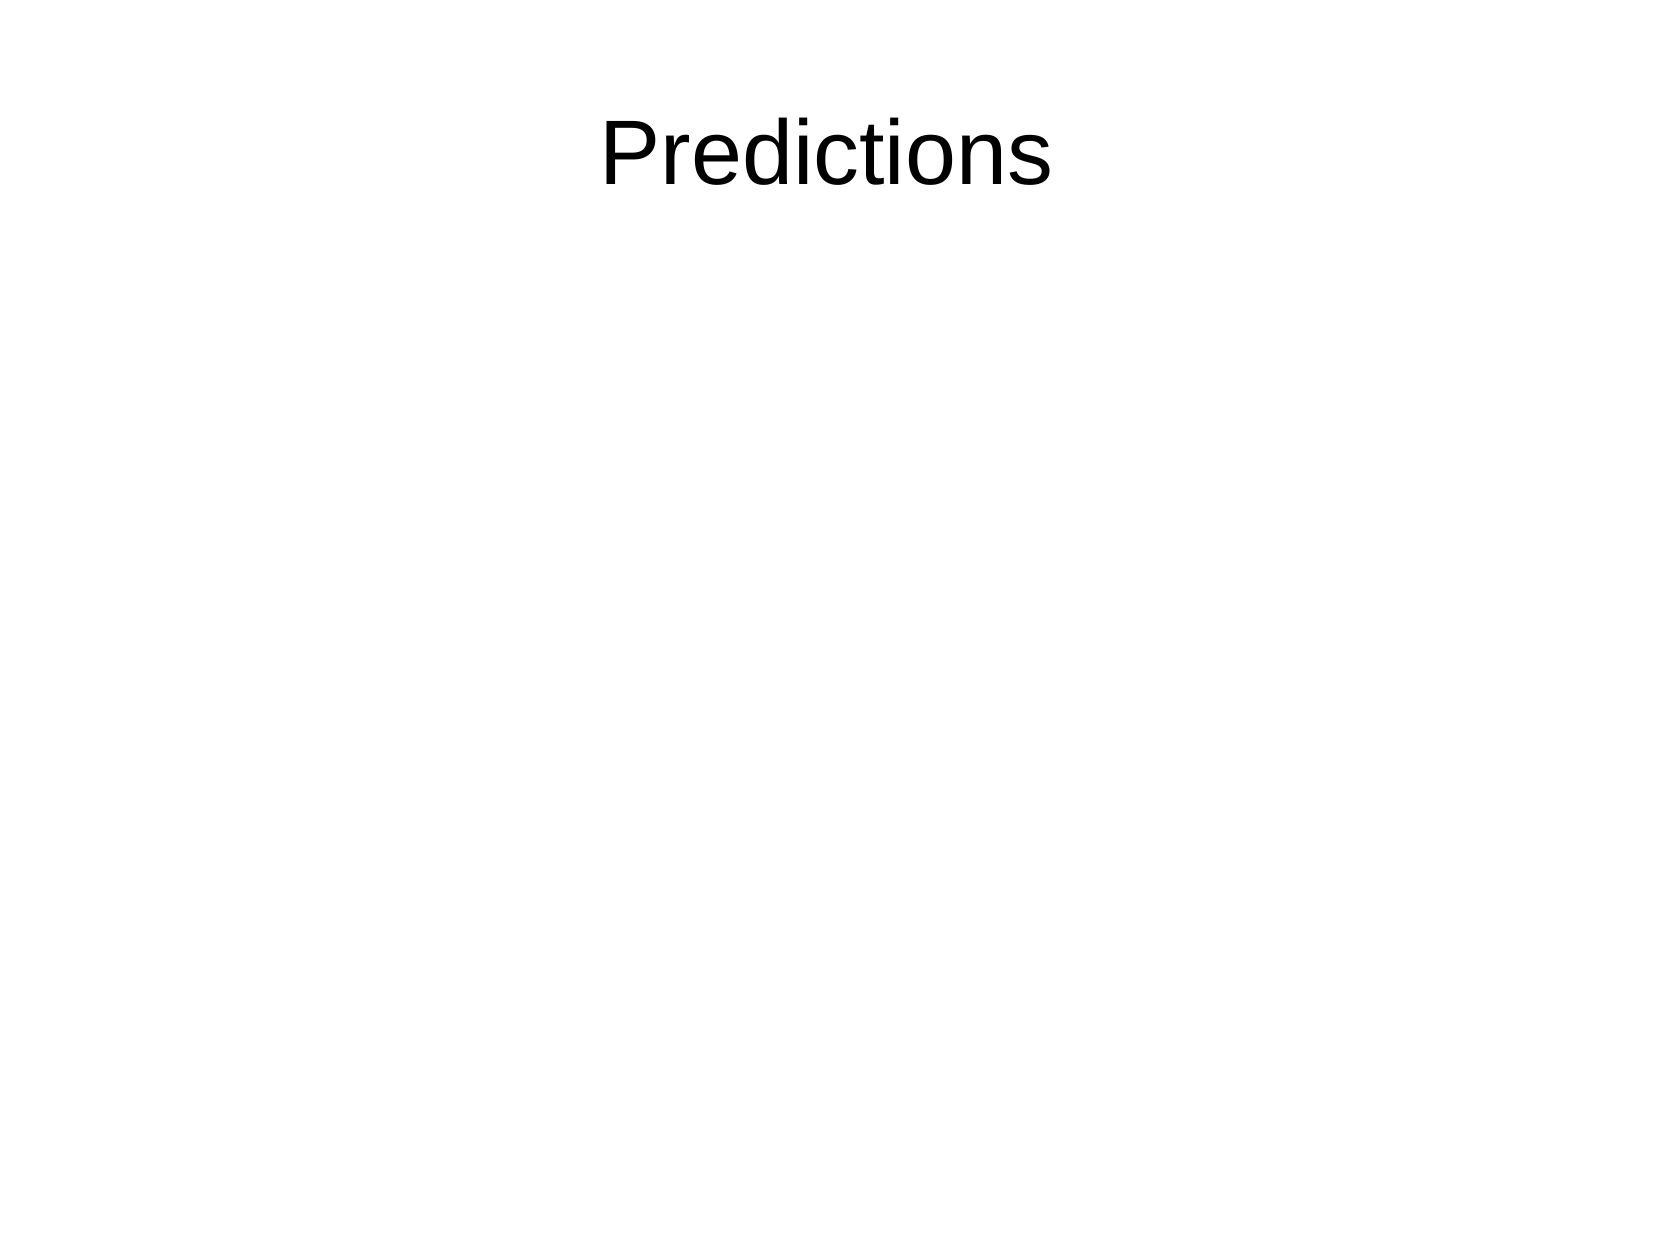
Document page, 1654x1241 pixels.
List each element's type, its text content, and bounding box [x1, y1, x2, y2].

title Predictions [82, 49, 1571, 257]
